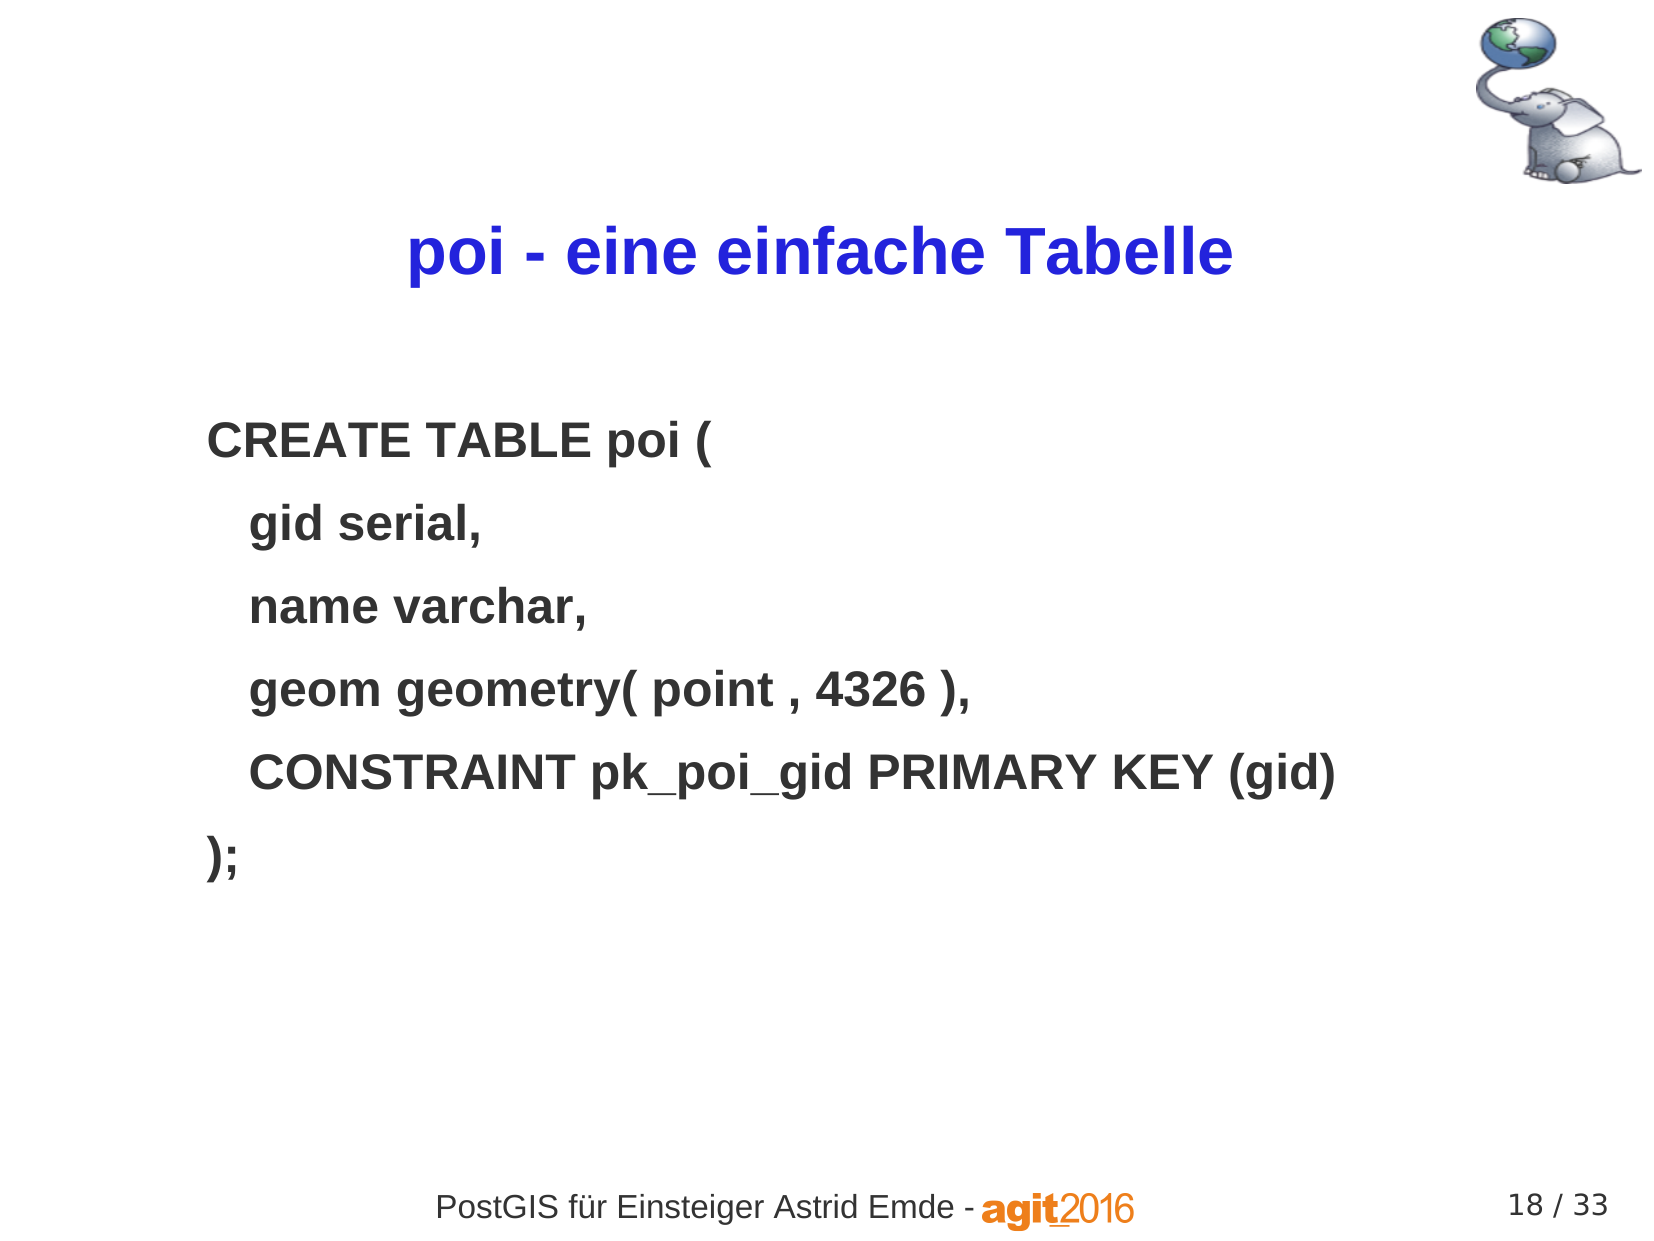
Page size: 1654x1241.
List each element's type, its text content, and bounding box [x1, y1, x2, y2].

list CREATE TABLE poi ( gid serial, name varchar, geom geometry( point , 4326 ), CONSTRAINT pk_poi_gid PRIMARY KEY (gid) ); [206, 324, 1565, 1144]
picture [981, 1192, 1135, 1232]
title poi - eine einfache Tabelle [76, 177, 1565, 325]
picture [1476, 18, 1642, 184]
